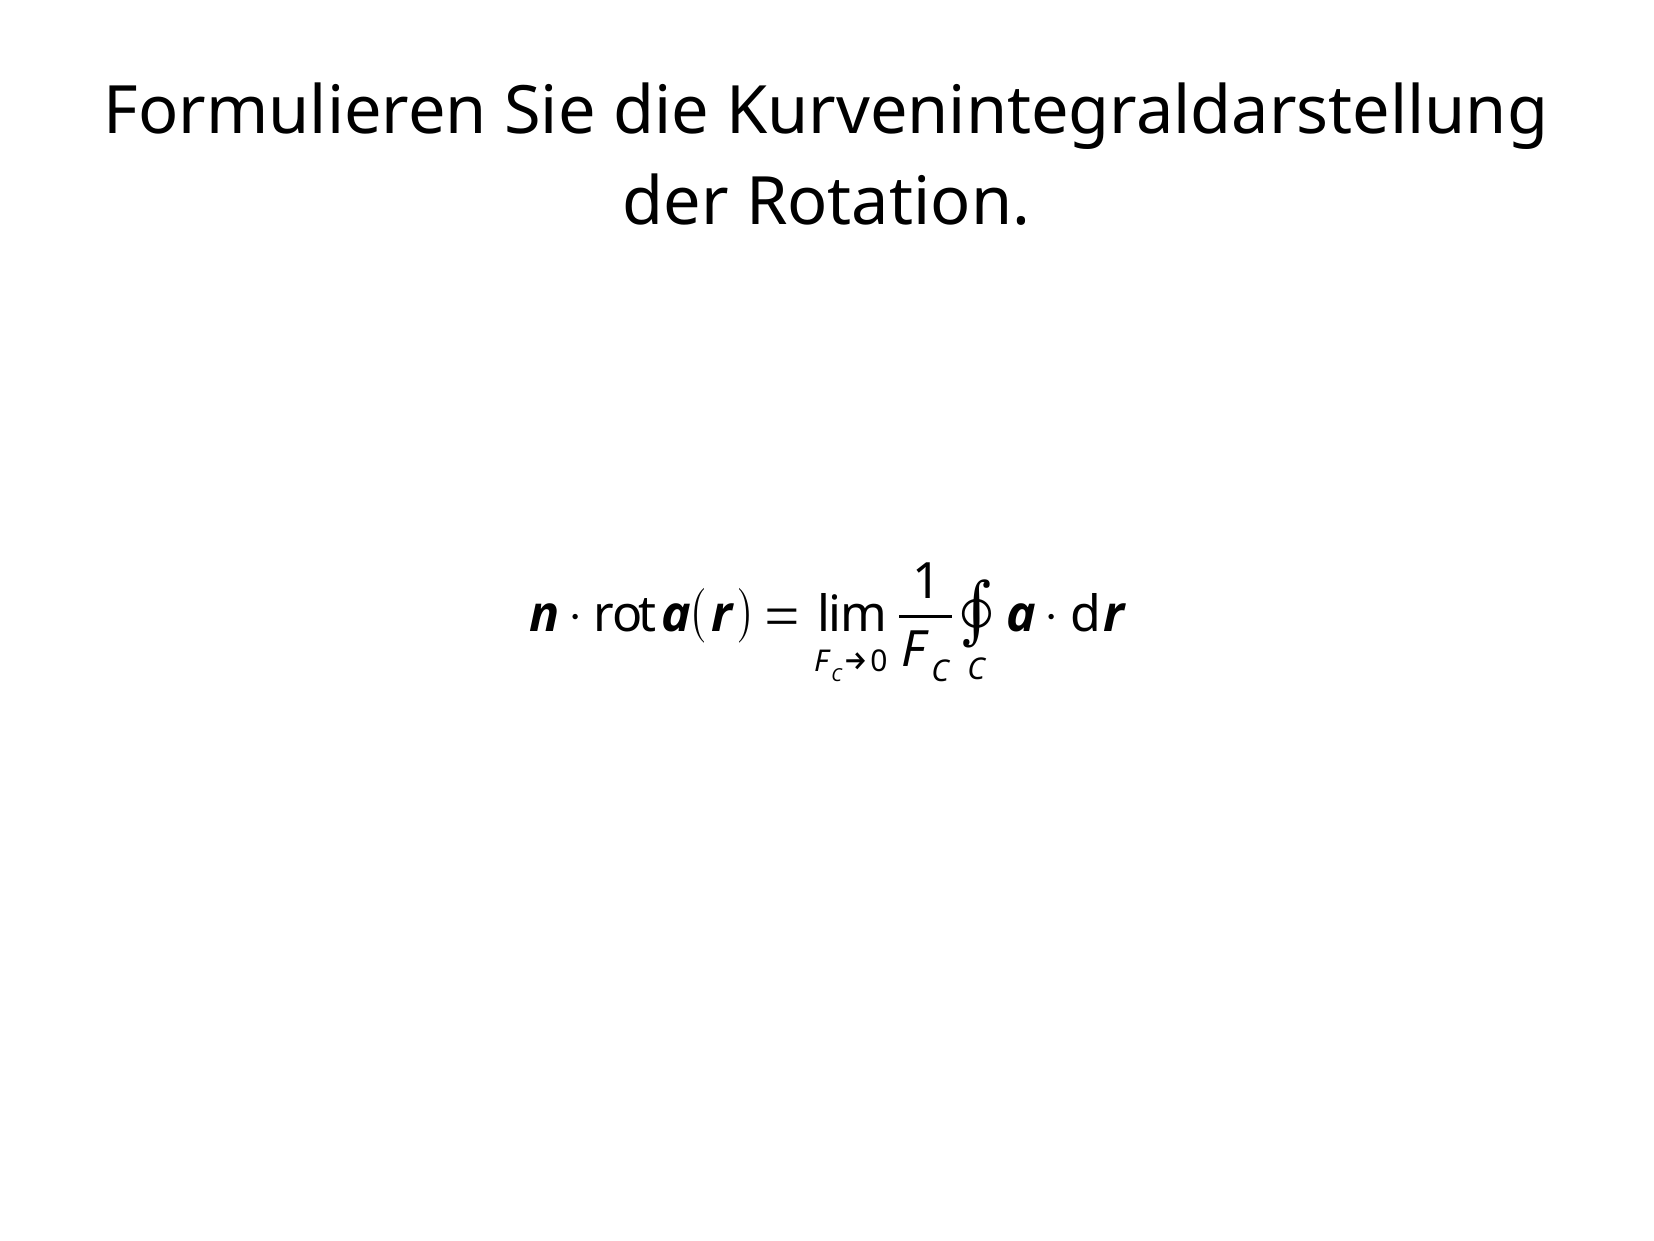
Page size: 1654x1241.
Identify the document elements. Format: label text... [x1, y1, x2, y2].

title Formulieren Sie die Kurvenintegraldarstellung der Rotation. [82, 49, 1571, 257]
chart [522, 551, 1132, 689]
